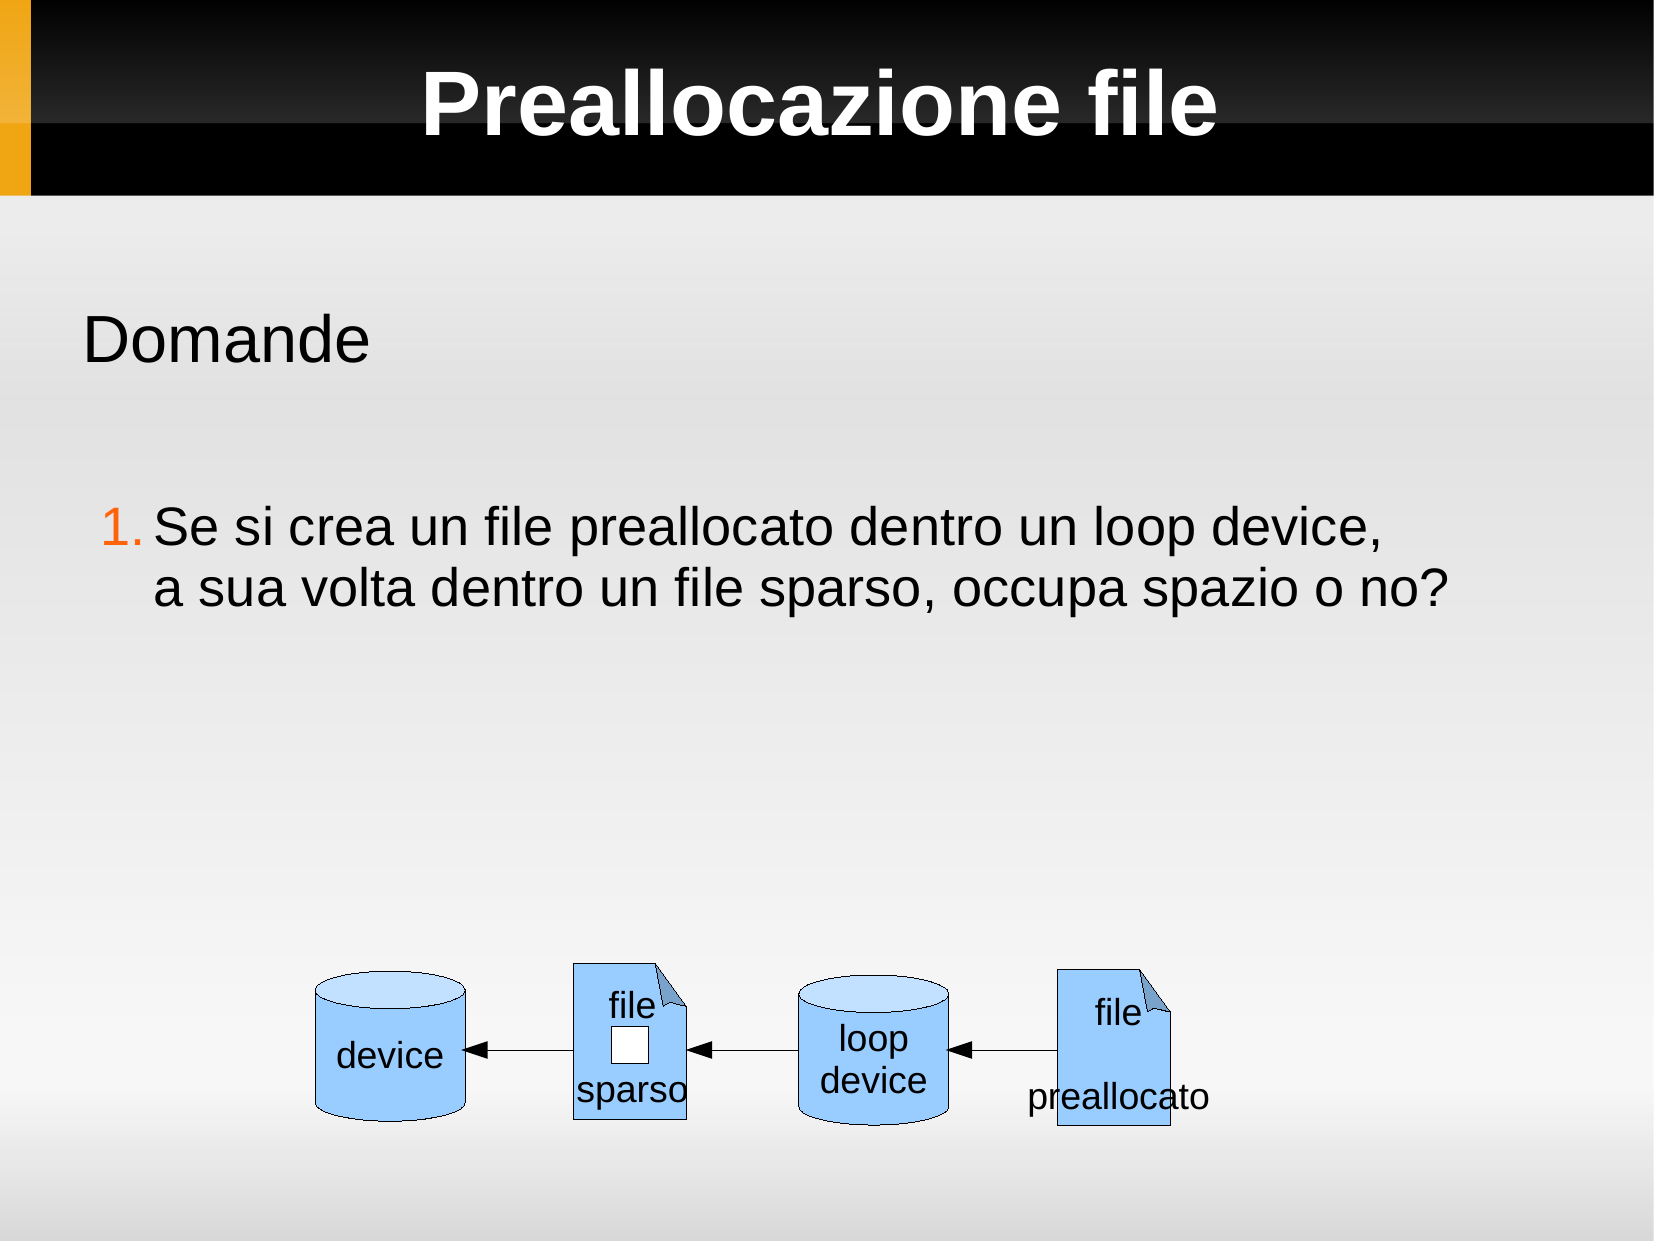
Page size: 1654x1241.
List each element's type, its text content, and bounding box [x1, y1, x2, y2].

picture [0, 0, 1654, 1241]
text_box [1057, 969, 1151, 984]
text_box loop device [798, 995, 949, 1126]
list Domande Se si crea un file preallocato dentro un loop device, a sua volta dentro un file sparso, occupa spazio o no? [82, 302, 1571, 950]
title Preallocazione file [76, 0, 1566, 208]
text_box file preallocato [1012, 984, 1225, 1126]
text_box [573, 963, 666, 977]
text_box file sparso [561, 977, 704, 1119]
text_box device [315, 991, 466, 1122]
